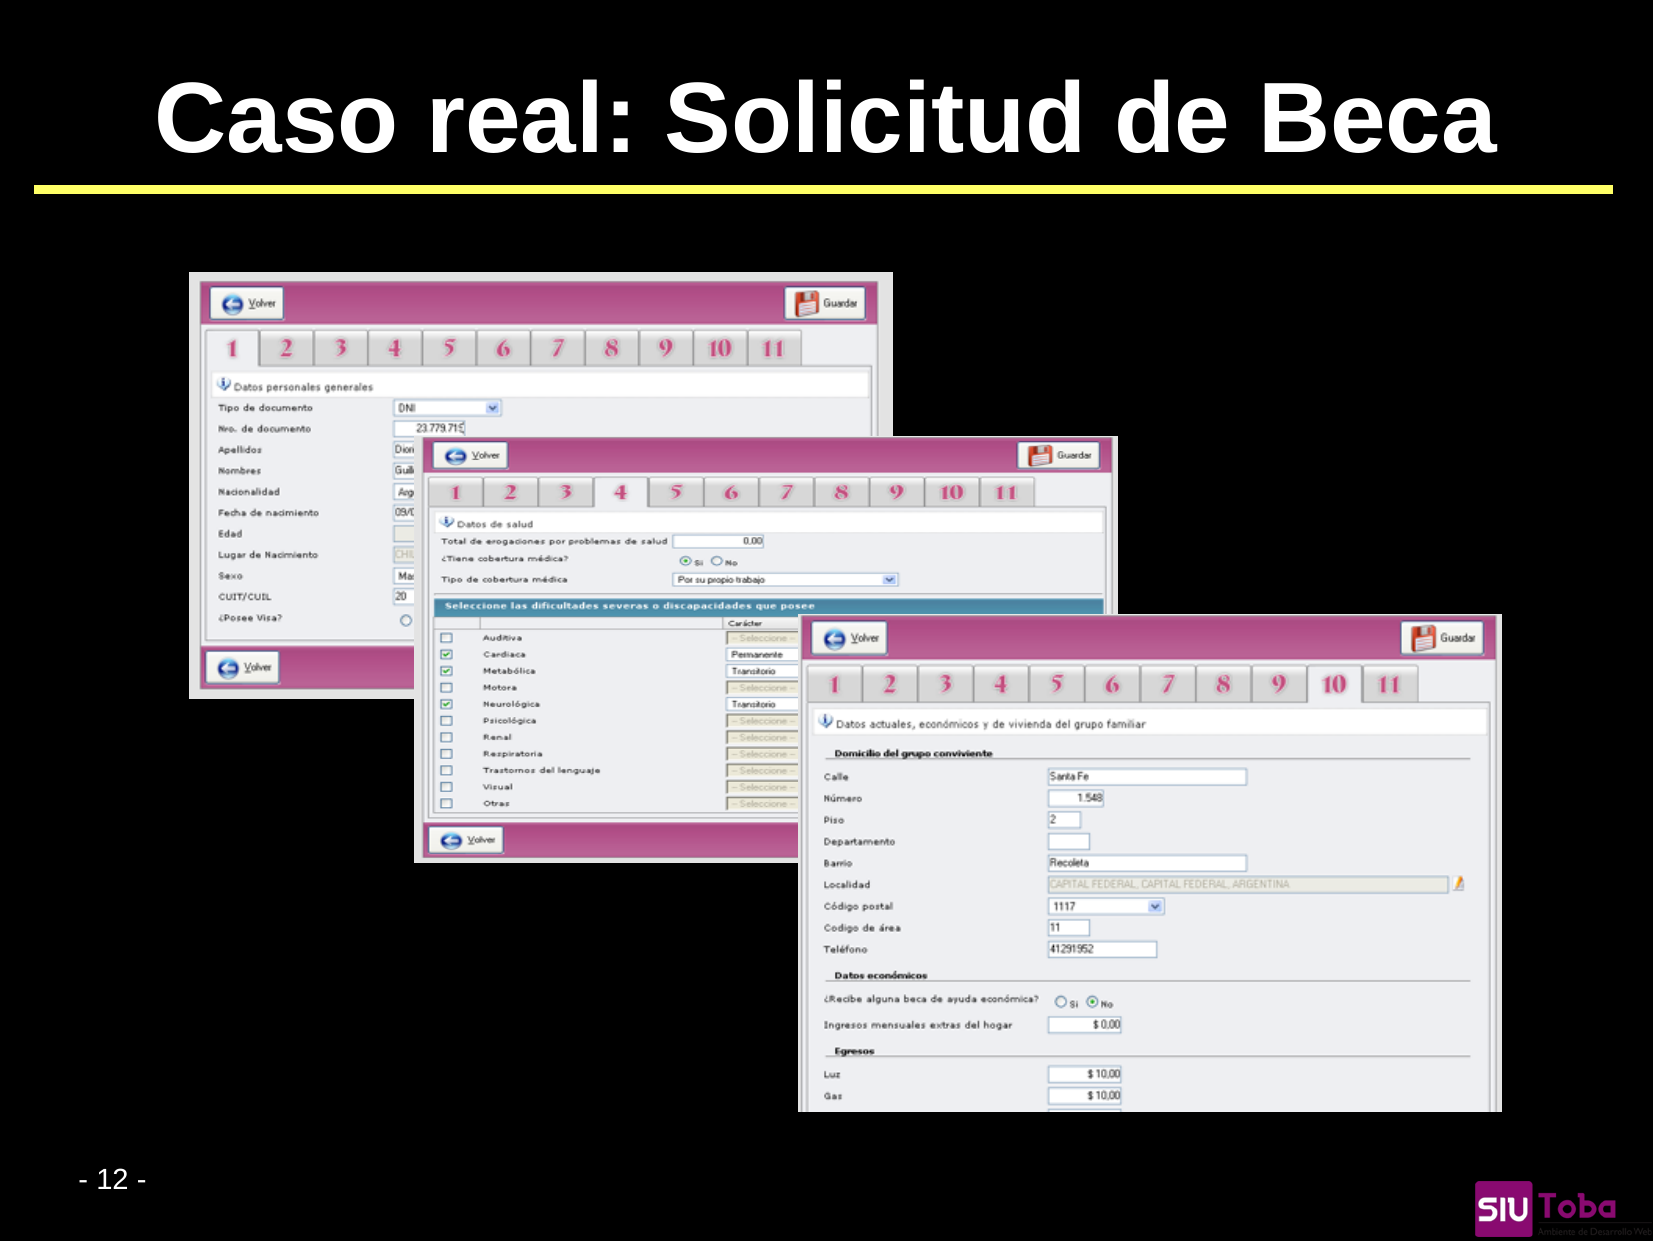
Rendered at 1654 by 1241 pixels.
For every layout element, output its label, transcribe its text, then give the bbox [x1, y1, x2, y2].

picture [189, 272, 1502, 1112]
picture [1475, 1181, 1652, 1237]
title Caso real: Solicitud de Beca [58, 47, 1594, 188]
